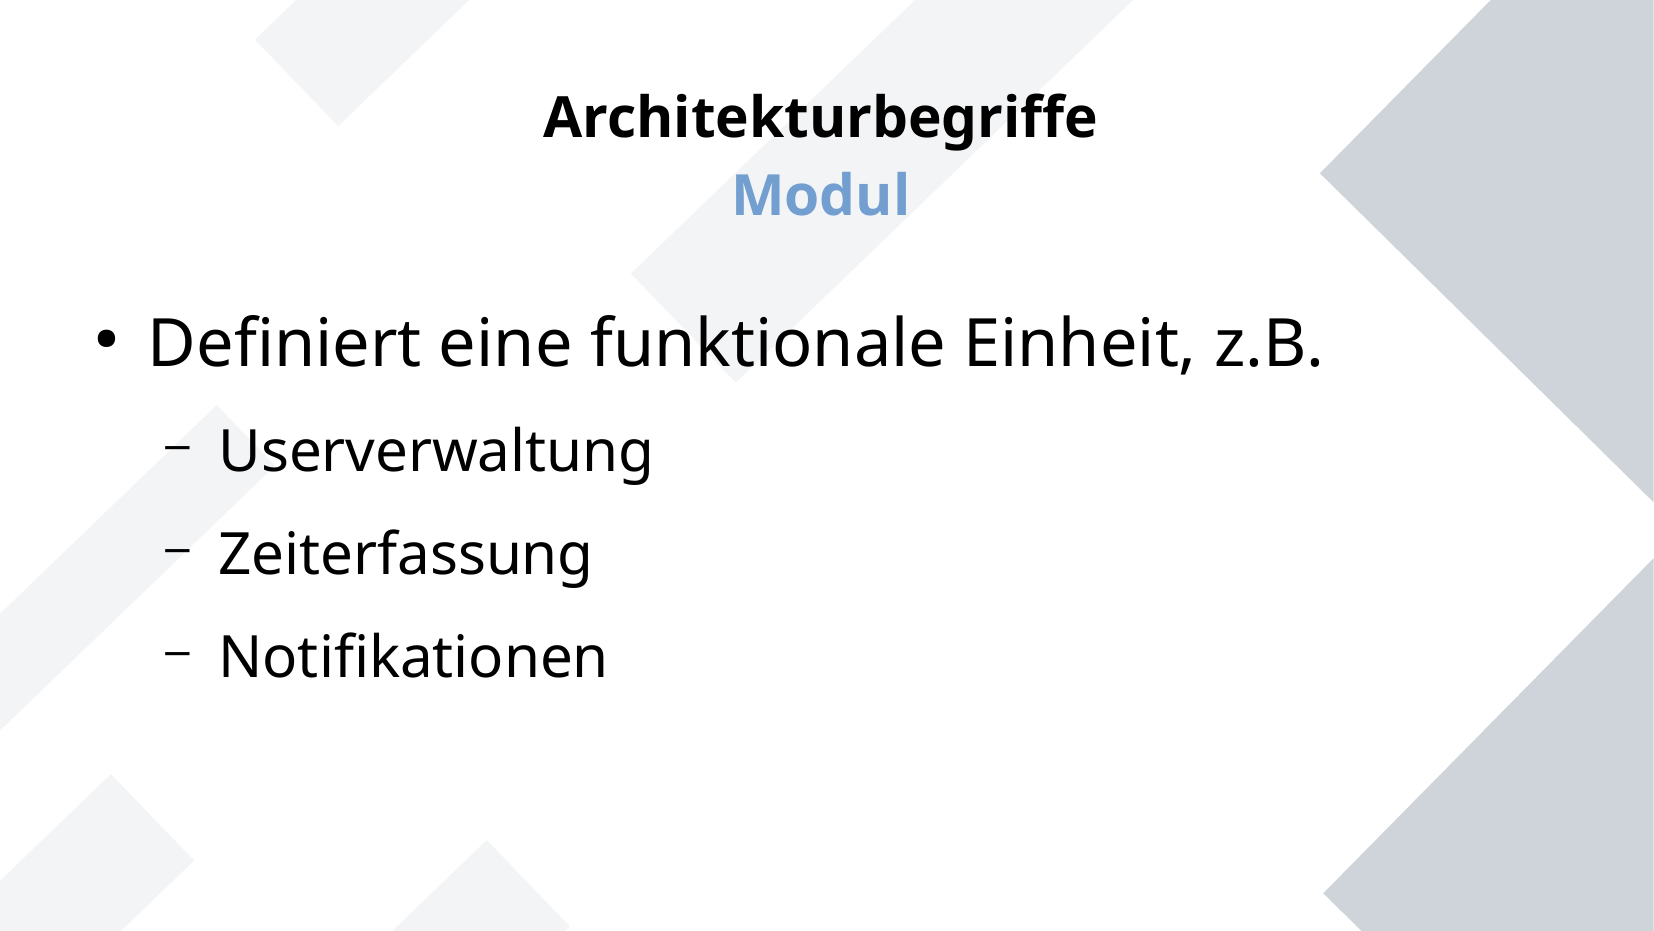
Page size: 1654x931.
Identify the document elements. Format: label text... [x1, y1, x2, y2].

list Definiert eine funktionale Einheit, z.B. Userverwaltung Zeiterfassung Notifikationen [76, 295, 1565, 835]
title Architekturbegriffe Modul [76, 76, 1565, 233]
